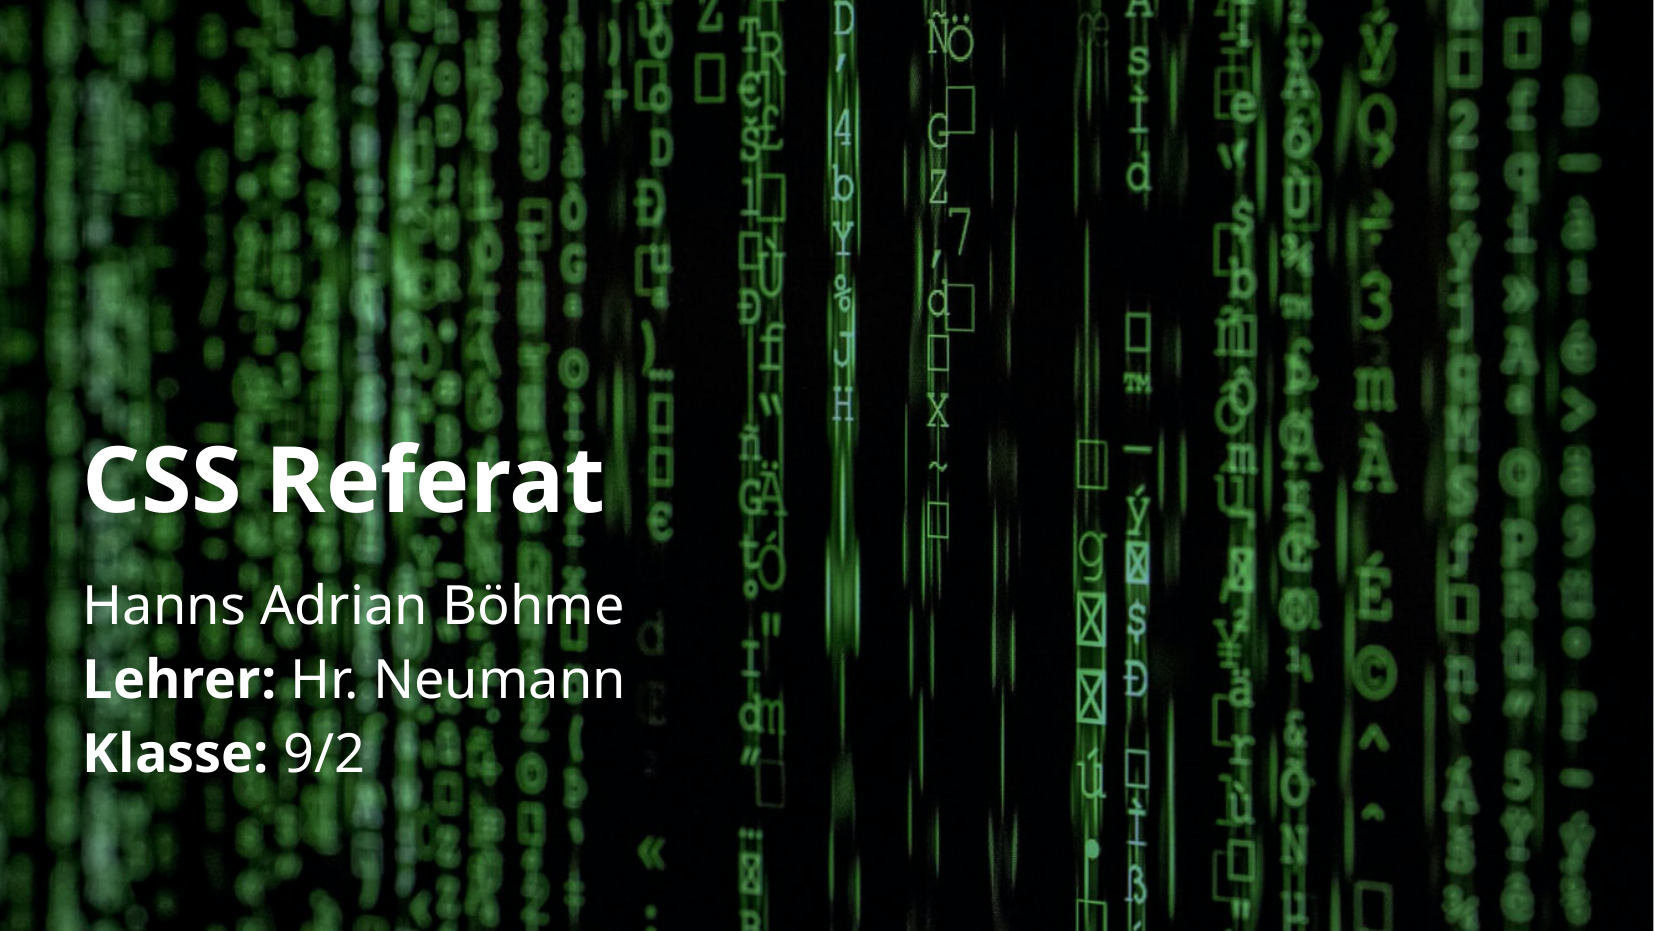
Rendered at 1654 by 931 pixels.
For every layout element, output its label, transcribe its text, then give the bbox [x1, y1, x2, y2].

picture [0, 0, 1654, 931]
title CSS Referat [82, 399, 1571, 556]
subtitle Hanns Adrian Böhme Lehrer: Hr. Neumann Klasse: 9/2 [82, 566, 863, 852]
